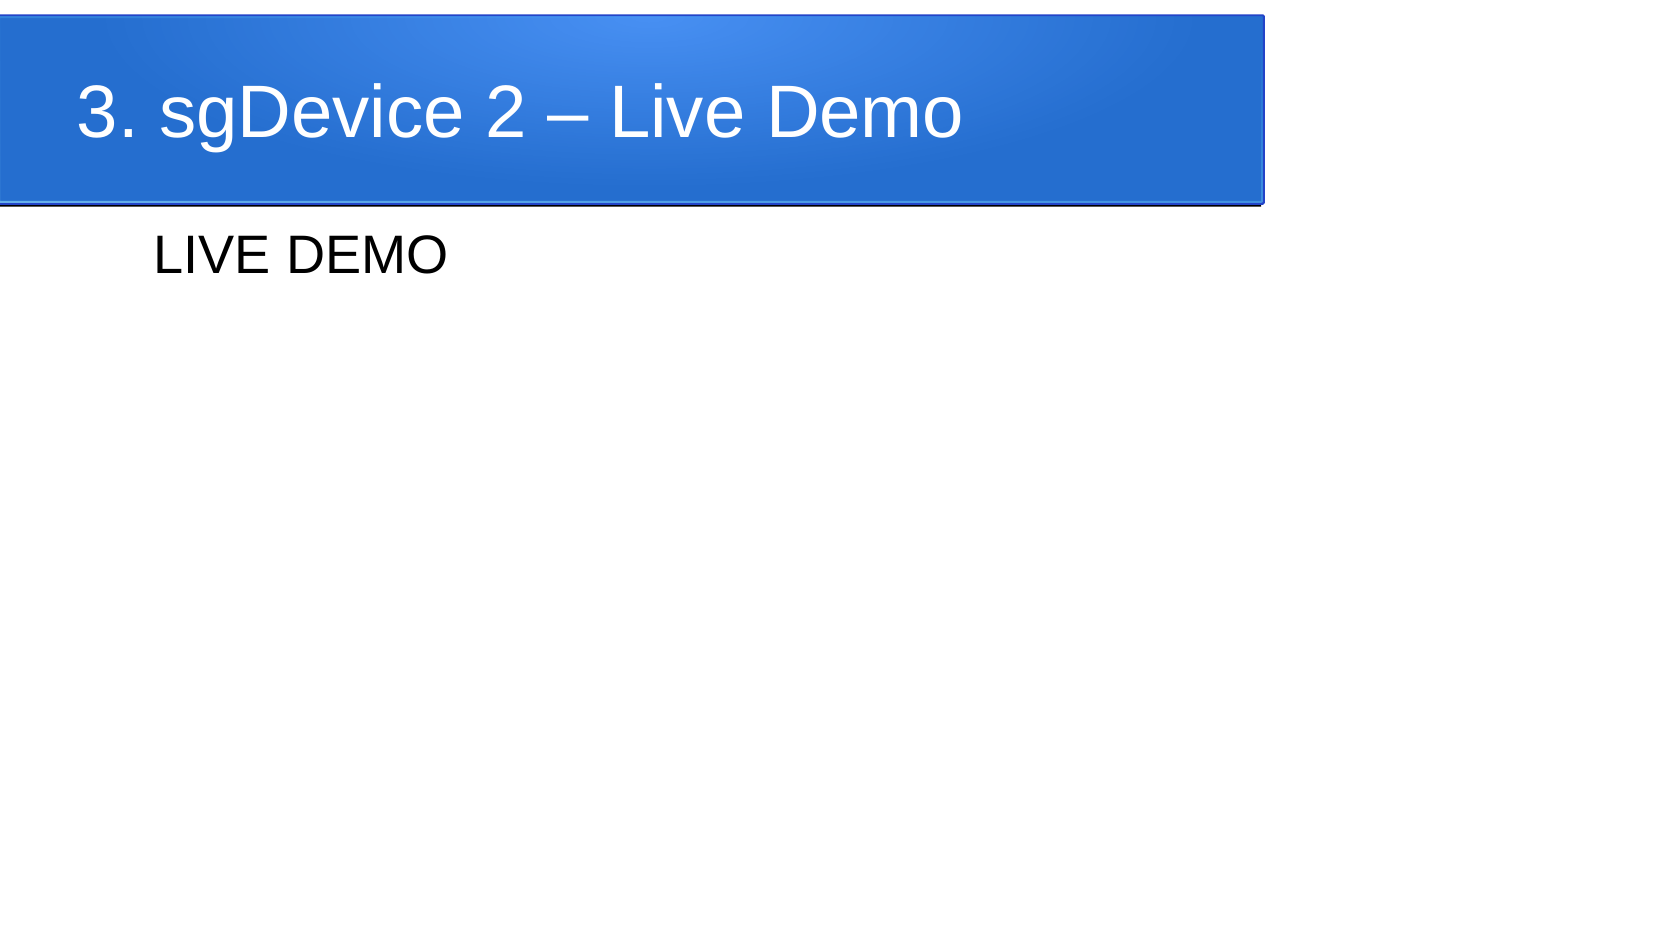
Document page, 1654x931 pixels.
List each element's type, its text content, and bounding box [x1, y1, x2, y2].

list LIVE DEMO [82, 224, 1571, 764]
title 3. sgDevice 2 – Live Demo [76, 35, 1229, 189]
